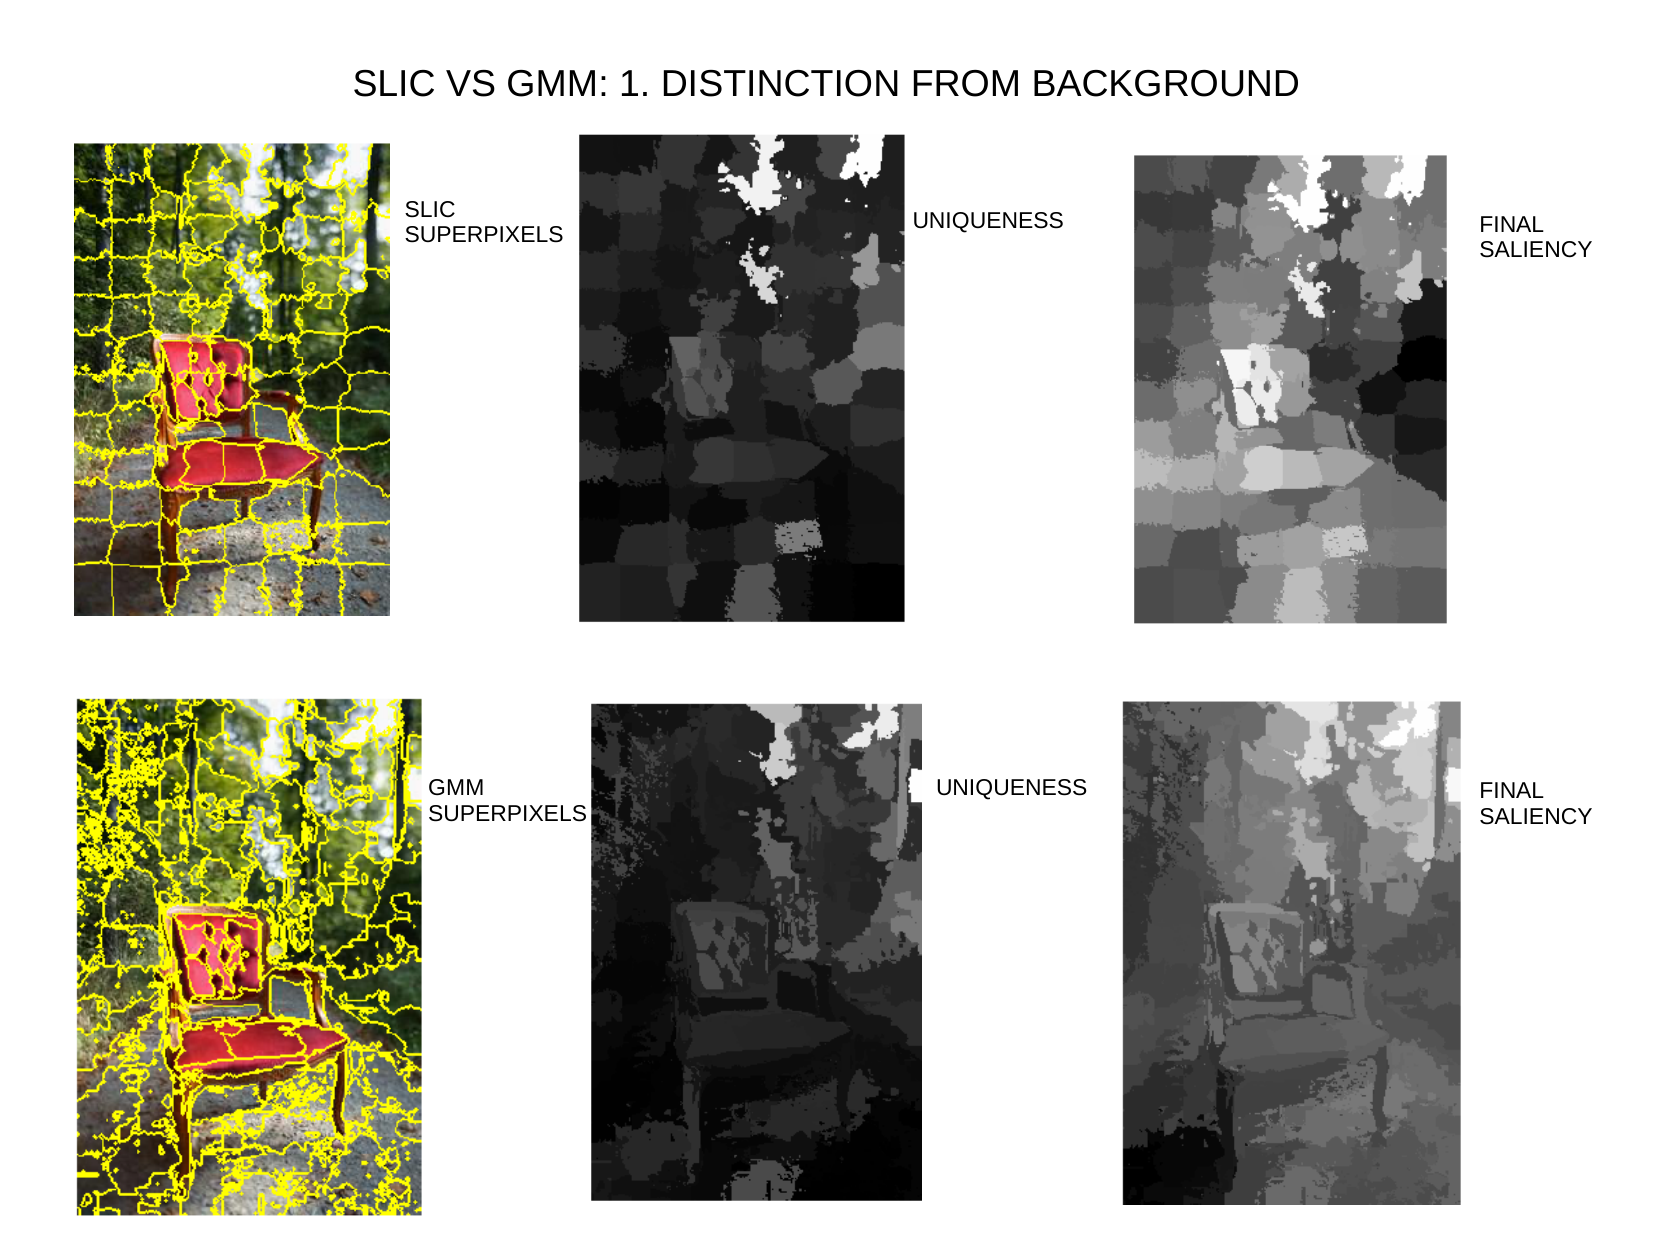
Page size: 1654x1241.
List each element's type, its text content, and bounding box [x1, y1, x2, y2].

text_box FINAL SALIENCY [1464, 203, 1630, 284]
text_box FINAL SALIENCY [1464, 770, 1654, 863]
picture [1119, 699, 1465, 1205]
text_box UNIQUENESS [897, 200, 1087, 284]
text_box UNIQUENESS [921, 767, 1111, 860]
picture [73, 695, 426, 1217]
picture [590, 696, 922, 1205]
title SLIC VS GMM: 1. DISTINCTION FROM BACKGROUND [82, 32, 1571, 136]
text_box SLIC SUPERPIXELS [389, 188, 579, 281]
text_box GMM SUPERPIXELS [413, 767, 603, 860]
picture [578, 127, 910, 626]
picture [74, 141, 390, 616]
picture [1133, 153, 1452, 626]
